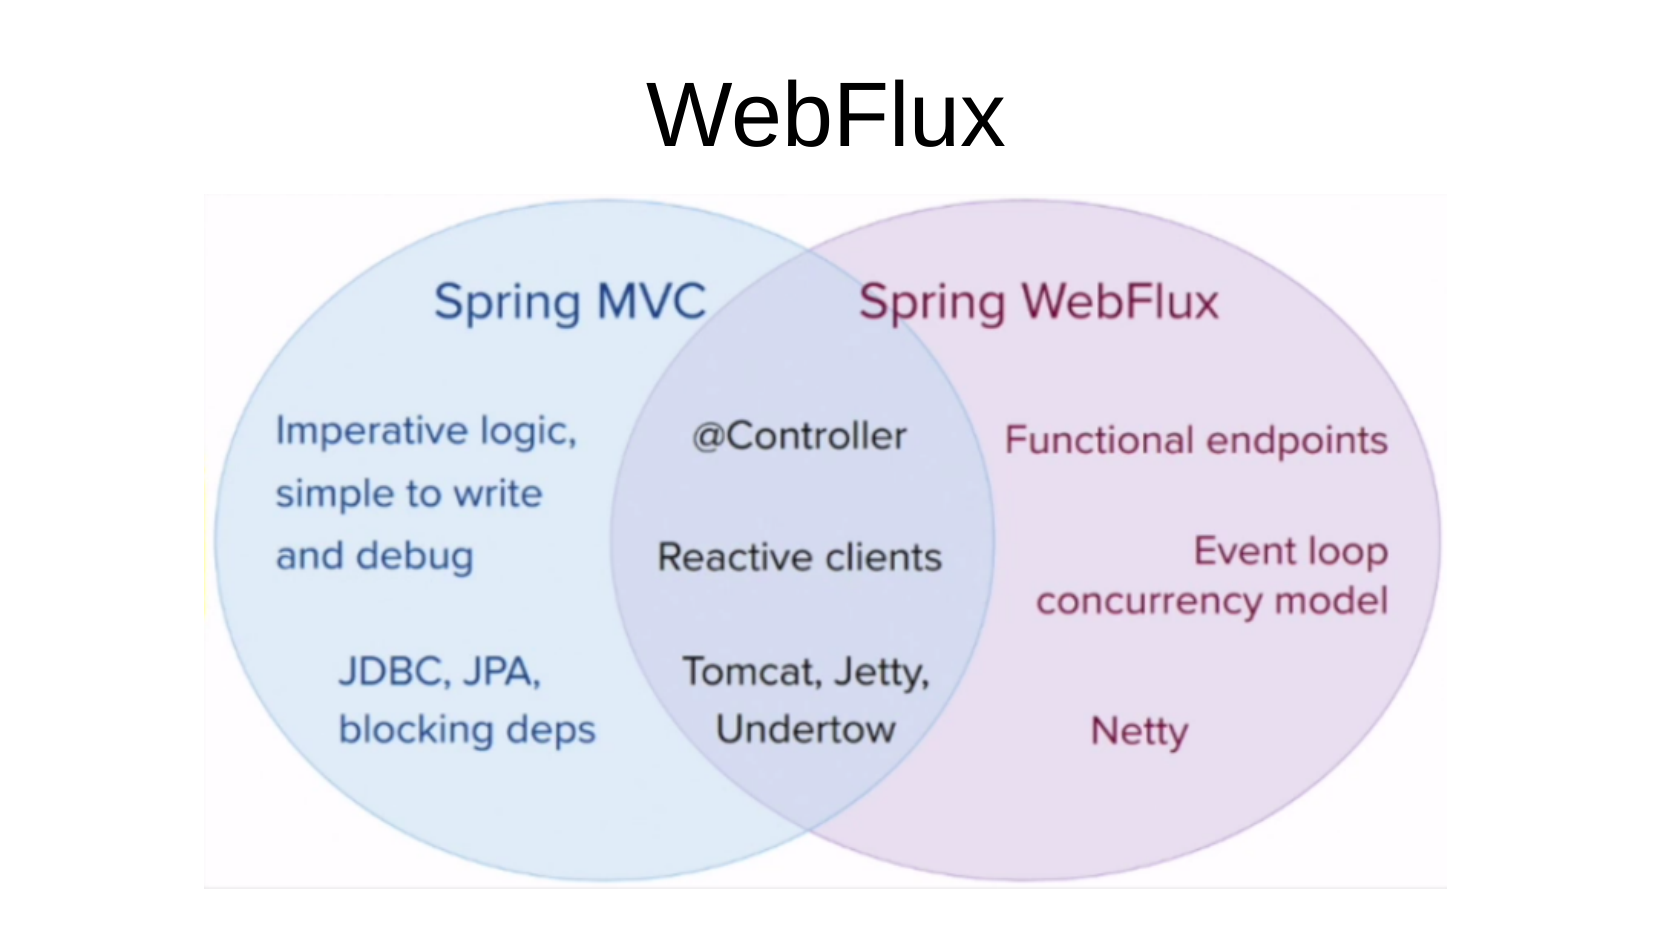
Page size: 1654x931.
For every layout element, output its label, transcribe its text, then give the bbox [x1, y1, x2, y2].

title WebFlux [82, 37, 1571, 193]
picture [204, 194, 1447, 889]
